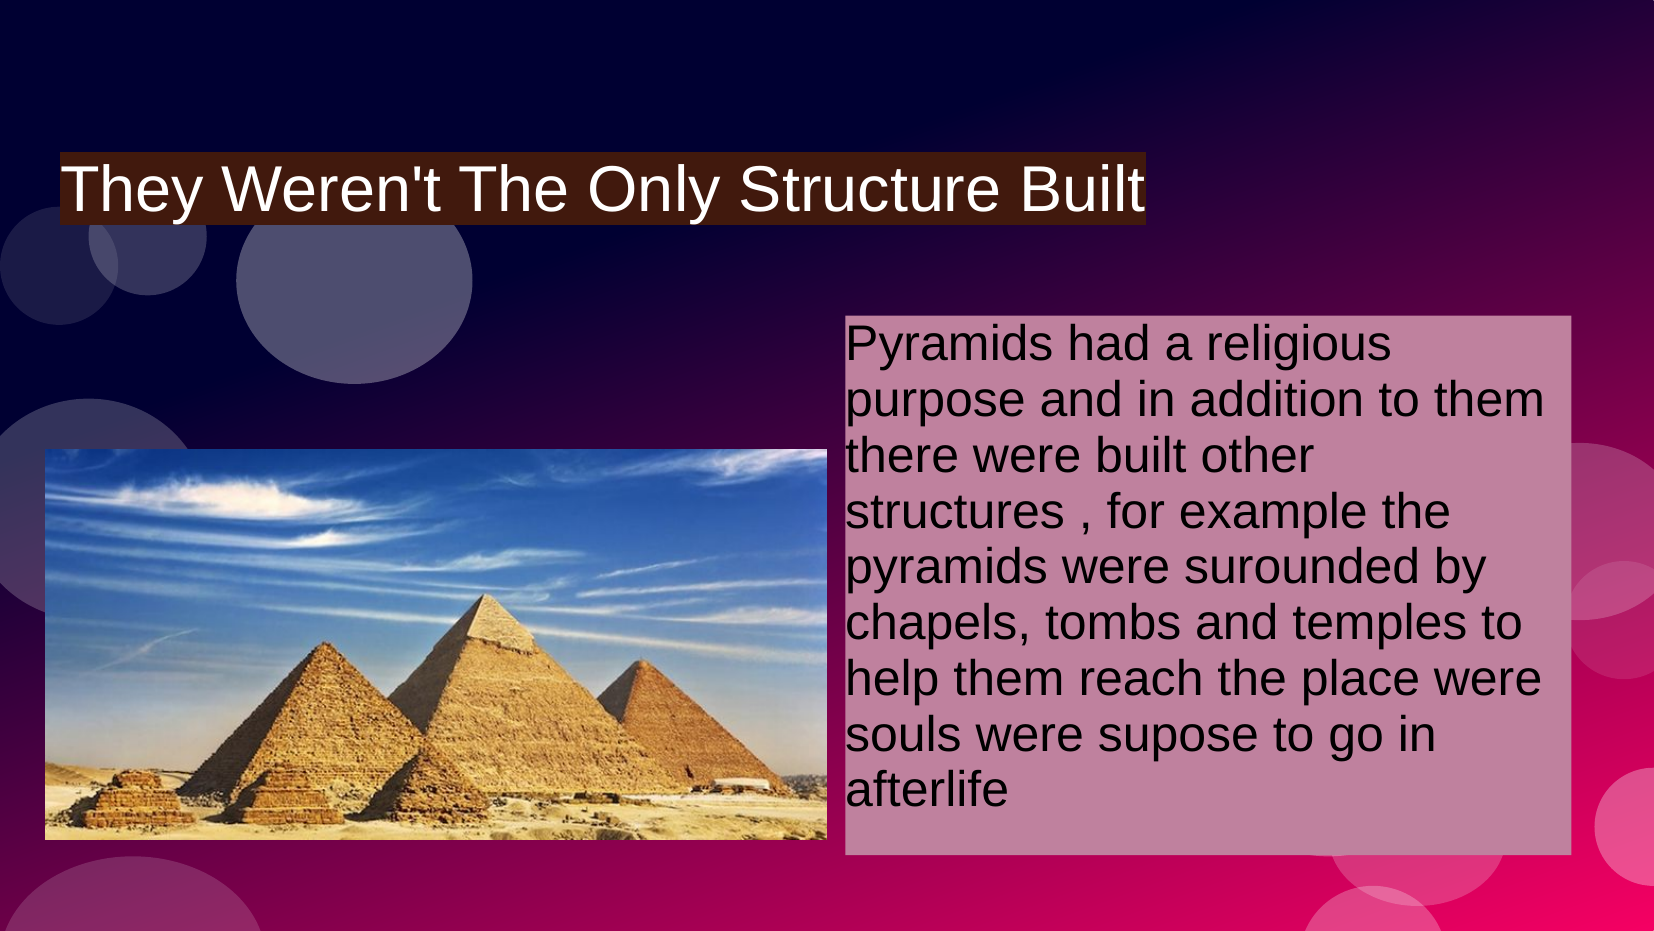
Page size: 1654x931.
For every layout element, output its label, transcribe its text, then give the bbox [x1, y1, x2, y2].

list Pyramids had a religious purpose and in addition to them there were built other structures , for example the pyramids were surounded by chapels, tombs and temples to help them reach the place were souls were supose to go in afterlife [845, 315, 1572, 856]
title They Weren't The Only Structure Built [60, 107, 1537, 271]
picture [45, 449, 827, 841]
